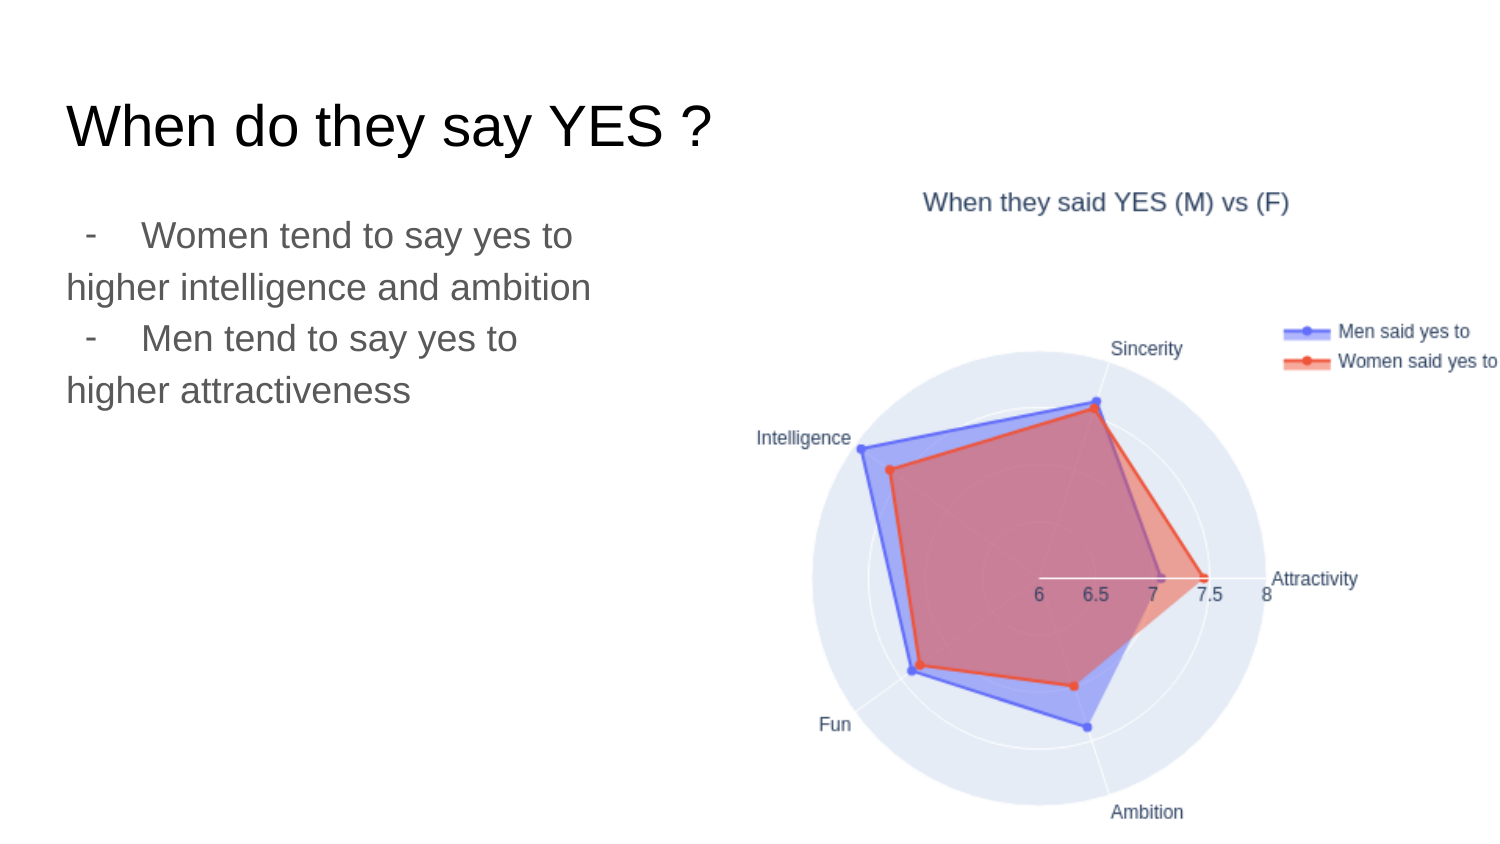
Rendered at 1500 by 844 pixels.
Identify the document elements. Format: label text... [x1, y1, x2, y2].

title When do they say YES ? [51, 72, 1449, 167]
picture [721, 166, 1500, 830]
list Women tend to say yes to higher intelligence and ambition Men tend to say yes to higher attractiveness [51, 189, 721, 750]
